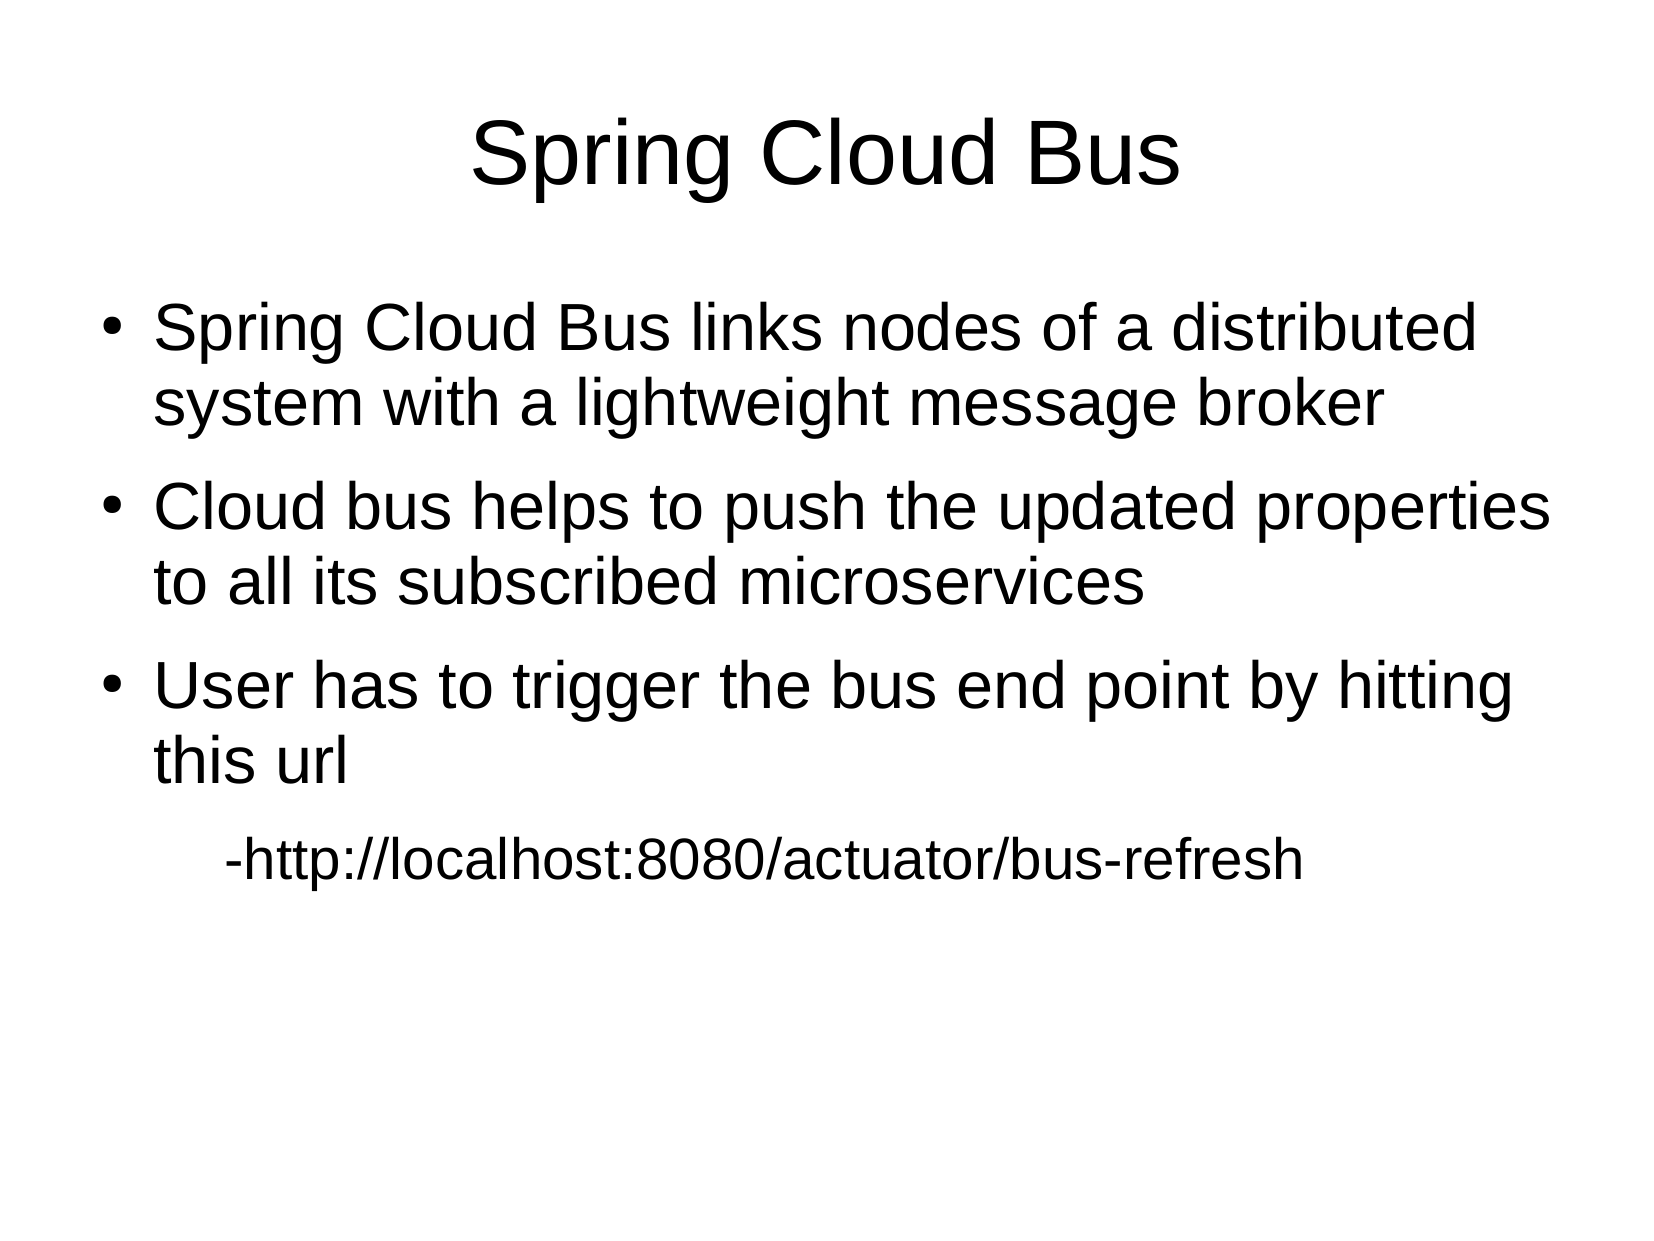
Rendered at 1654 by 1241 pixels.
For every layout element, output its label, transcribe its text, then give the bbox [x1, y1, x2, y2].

list Spring Cloud Bus links nodes of a distributed system with a lightweight message broker Cloud bus helps to push the updated properties to all its subscribed microservices User has to trigger the bus end point by hitting this url -http://localhost:8080/actuator/bus-refresh [82, 290, 1571, 1109]
title Spring Cloud Bus [82, 49, 1571, 257]
